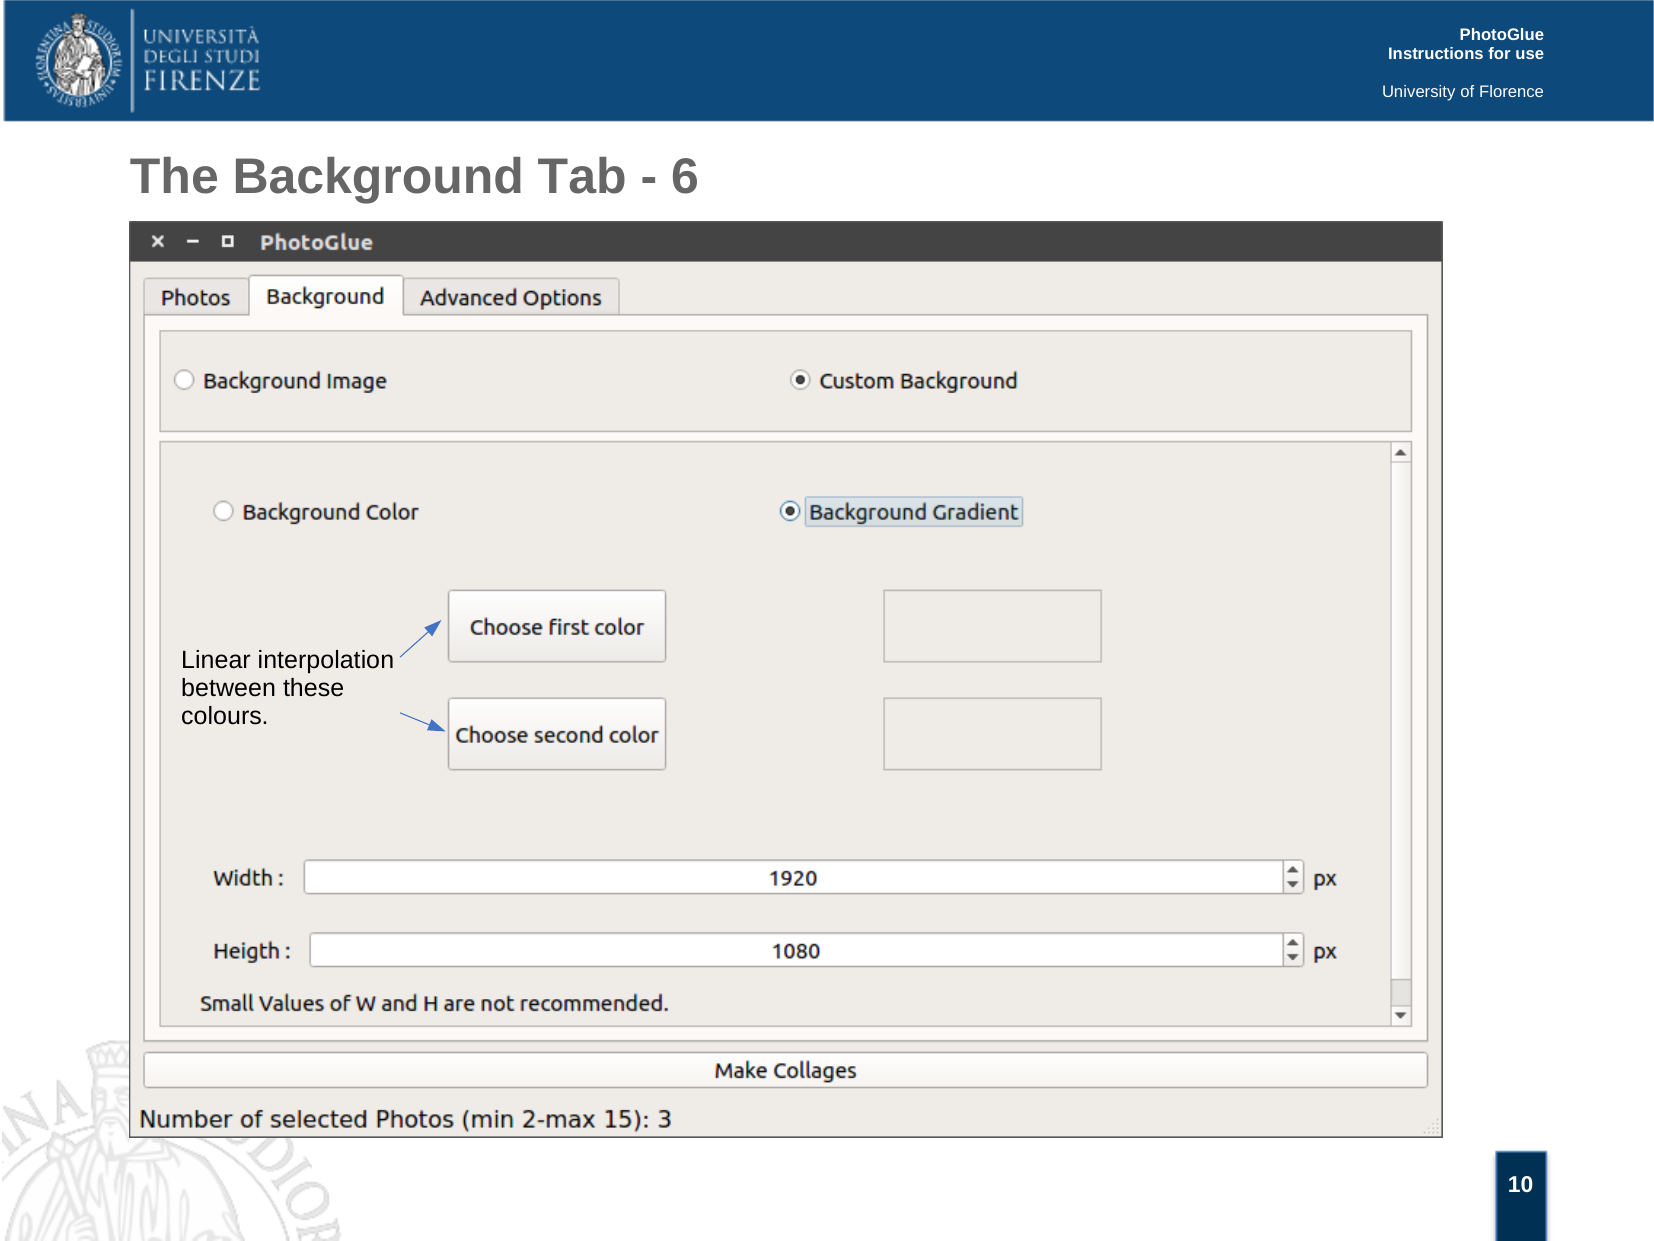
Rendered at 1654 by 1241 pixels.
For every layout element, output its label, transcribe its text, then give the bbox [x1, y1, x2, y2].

text_box 10 [1505, 1160, 1536, 1208]
text_box Linear interpolation between these colours. [166, 638, 421, 745]
text_box PhotoGlue Instructions for use University of Florence [685, 24, 1548, 102]
text_box The Background Tab - 6 [129, 101, 993, 221]
picture [2, 0, 1654, 1241]
